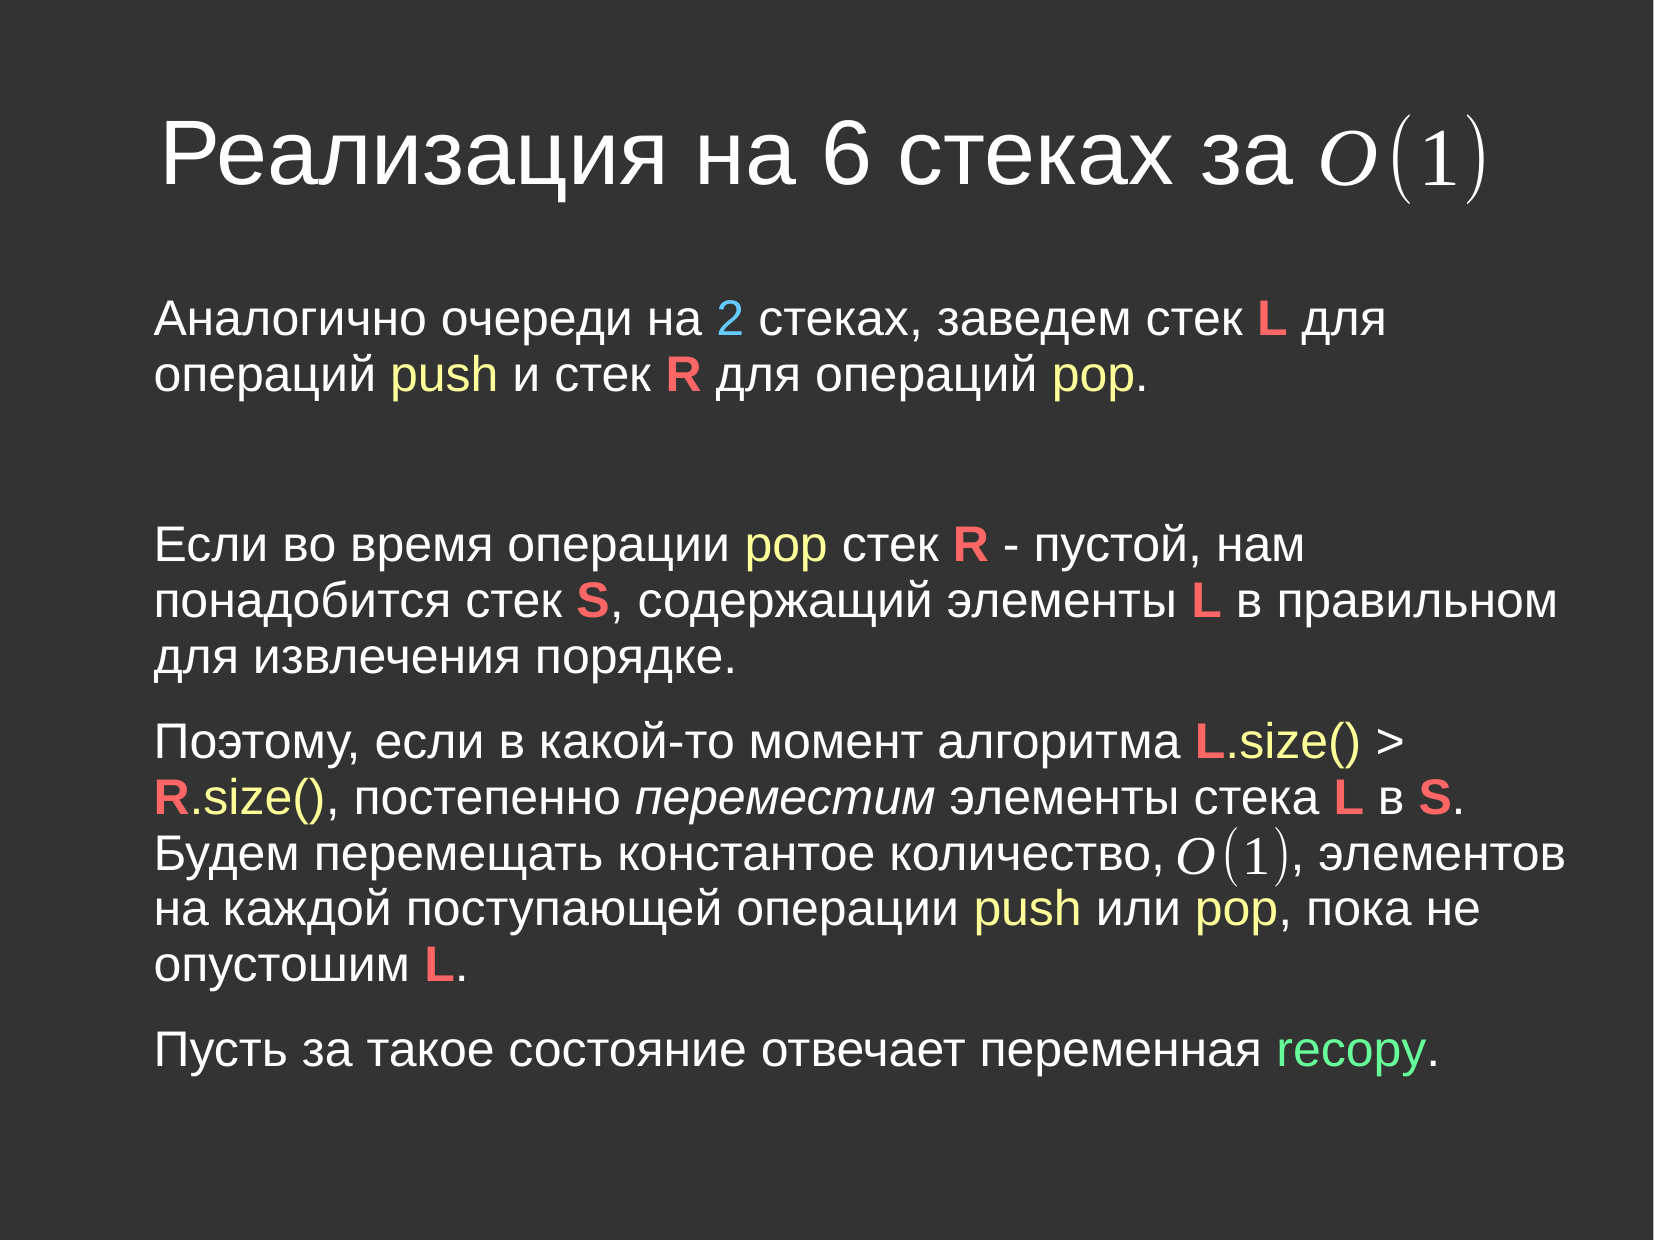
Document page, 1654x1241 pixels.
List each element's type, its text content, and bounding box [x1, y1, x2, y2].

chart [1296, 111, 1513, 211]
title Реализация на 6 стеках за [82, 49, 1571, 257]
list Аналогично очереди на 2 стеках, заведем стек L для операций push и стек R для операций pop. Если во время операции pop стек R - пустой, нам понадобится стек S, содержащий элементы L в правильном для извлечения порядке. Поэтому, если в какой-то момент алгоритма L.size() > R.size(), постепенно переместим элементы стека L в S. Будем перемещать константое количество, , элементов на каждой поступающей операции push или pop, пока не опустошим L. Пусть за такое состояние отвечает переменная recopy. [82, 290, 1571, 1241]
chart [1161, 825, 1306, 892]
